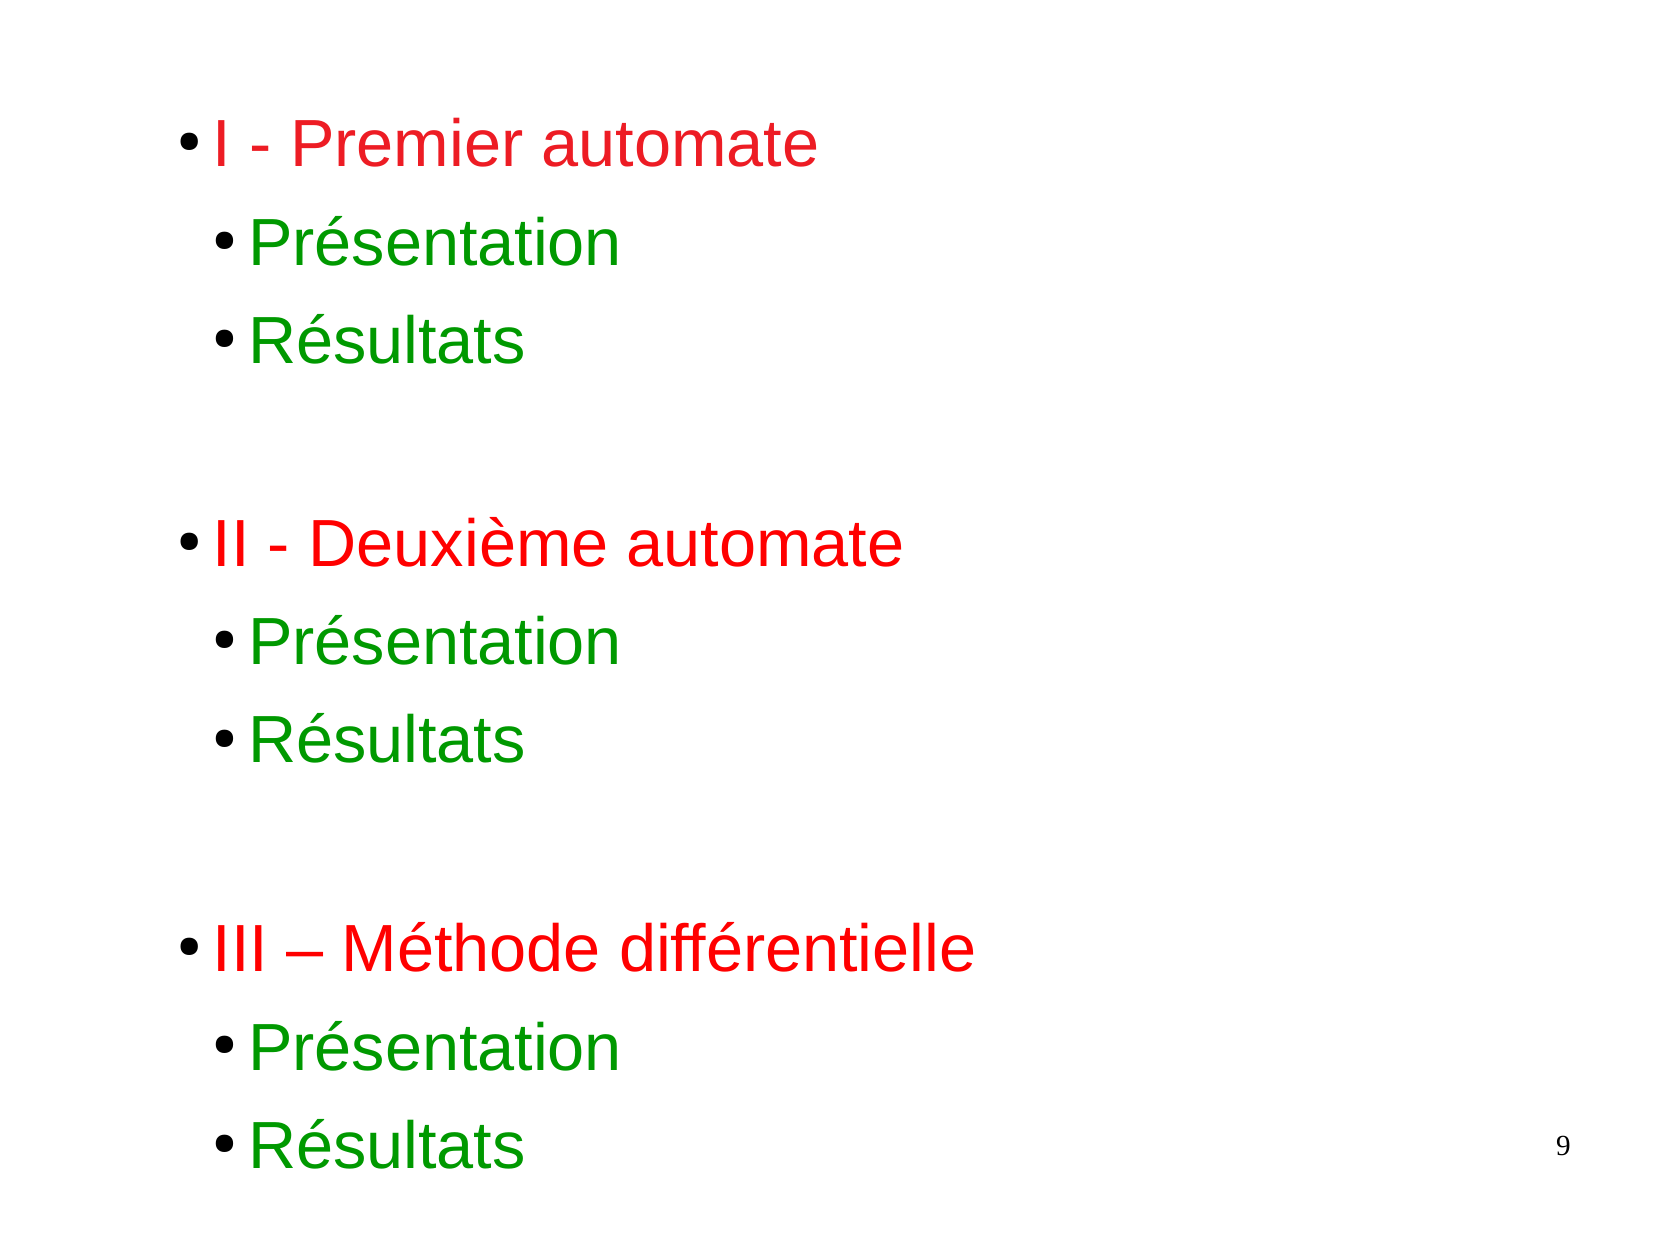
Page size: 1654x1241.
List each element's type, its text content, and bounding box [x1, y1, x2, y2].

list I - Premier automate Présentation Résultats II - Deuxième automate Présentation Résultats III – Méthode différentielle Présentation Résultats [177, 106, 1654, 1040]
